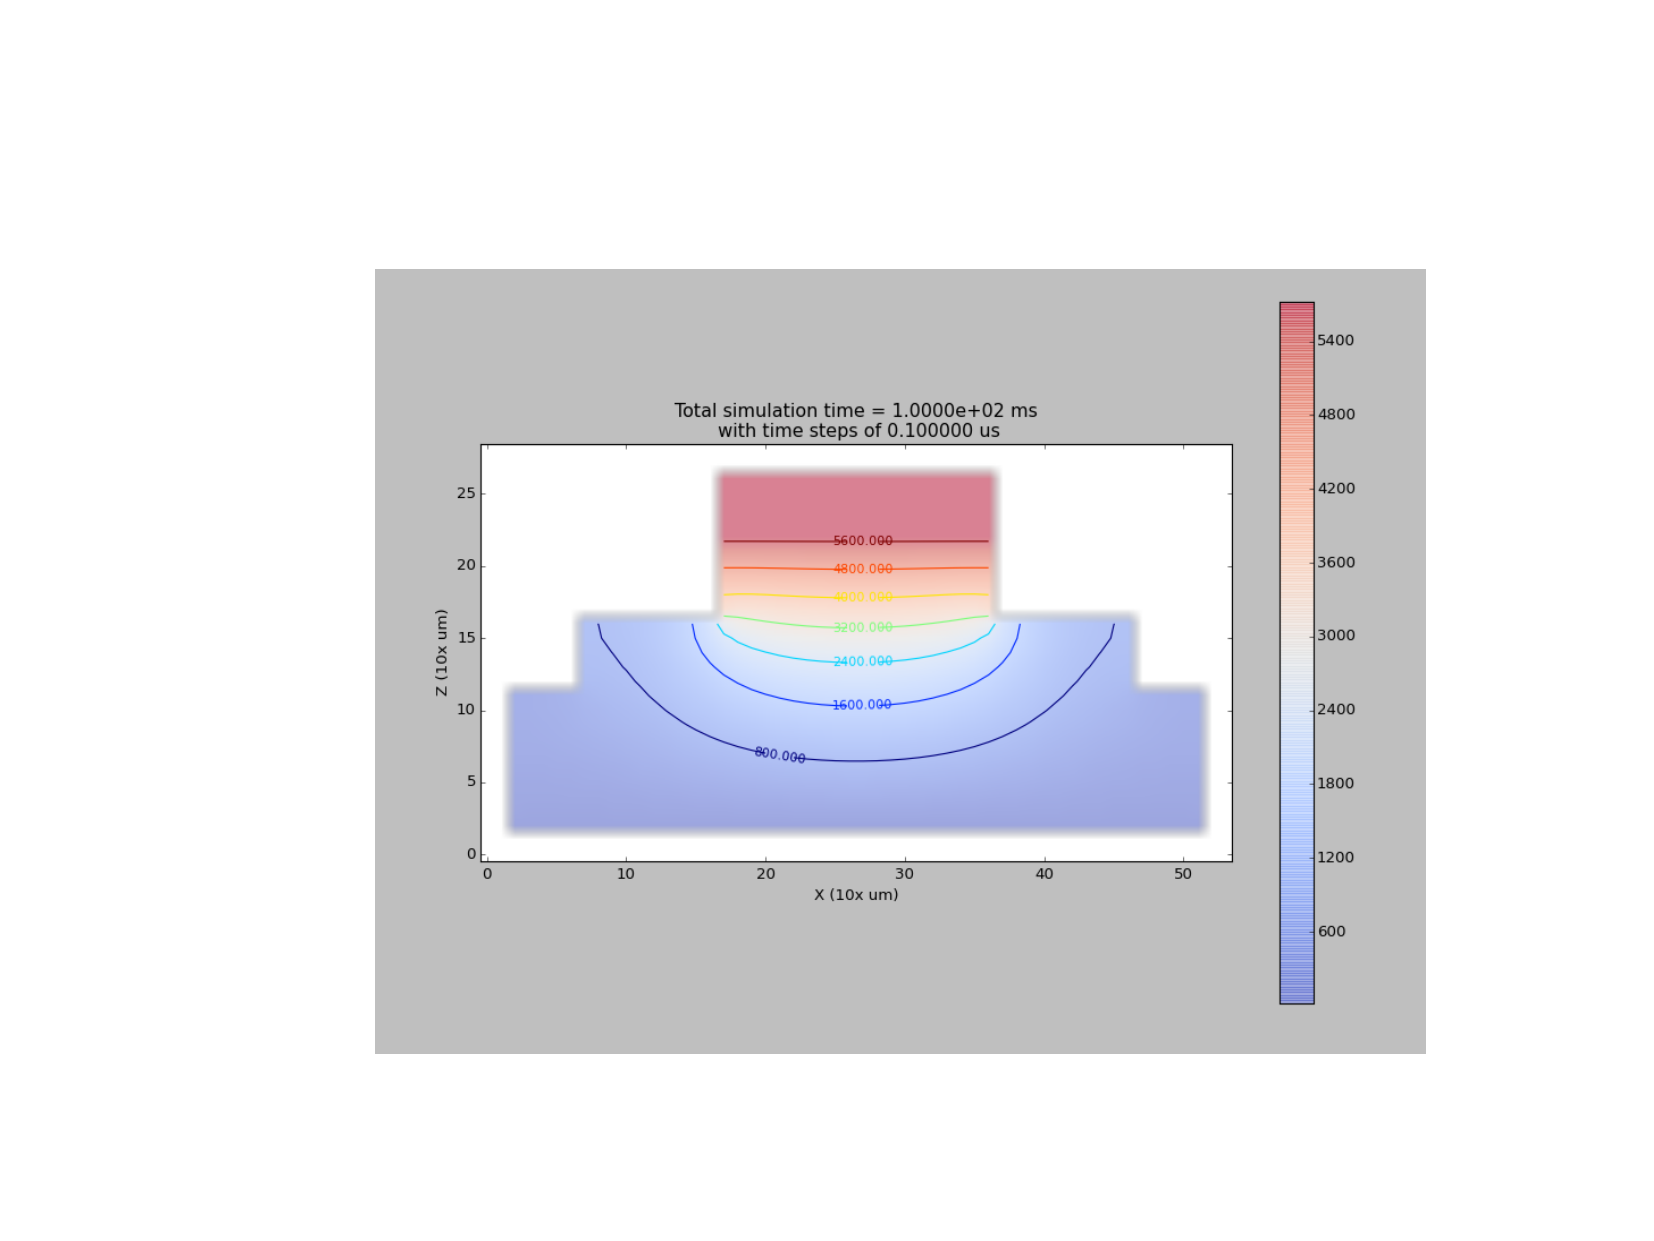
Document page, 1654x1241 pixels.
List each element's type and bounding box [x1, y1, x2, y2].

picture [375, 269, 1426, 1054]
